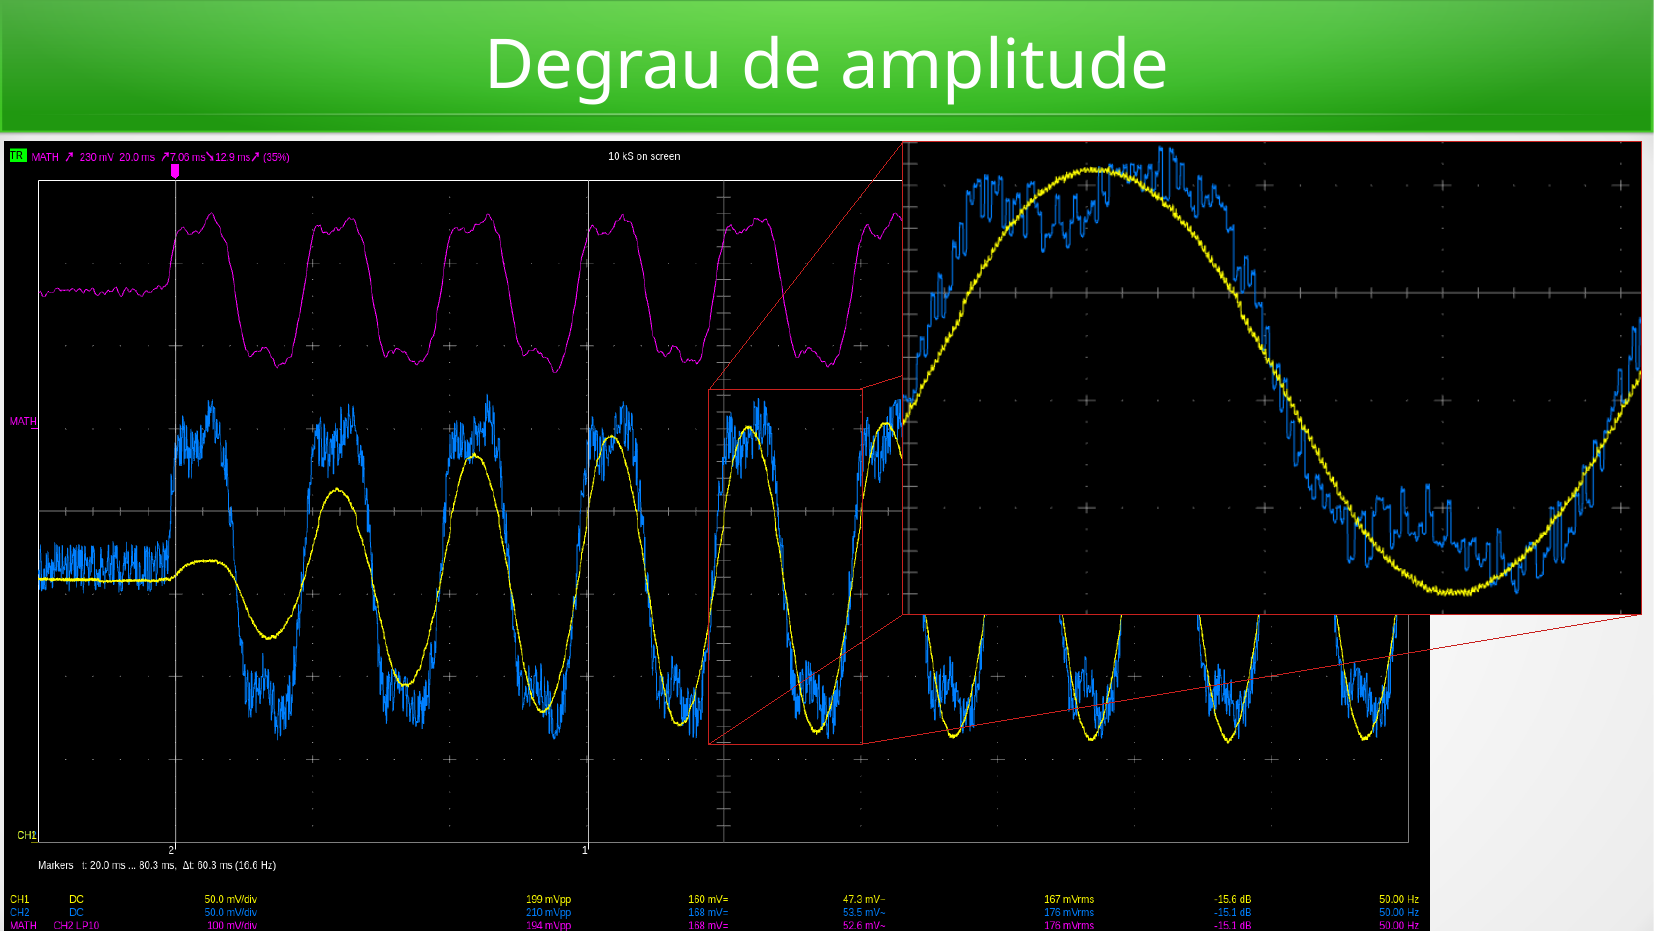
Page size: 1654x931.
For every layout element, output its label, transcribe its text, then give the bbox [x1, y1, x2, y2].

picture [0, 0, 1654, 931]
title Degrau de amplitude [82, 8, 1571, 116]
